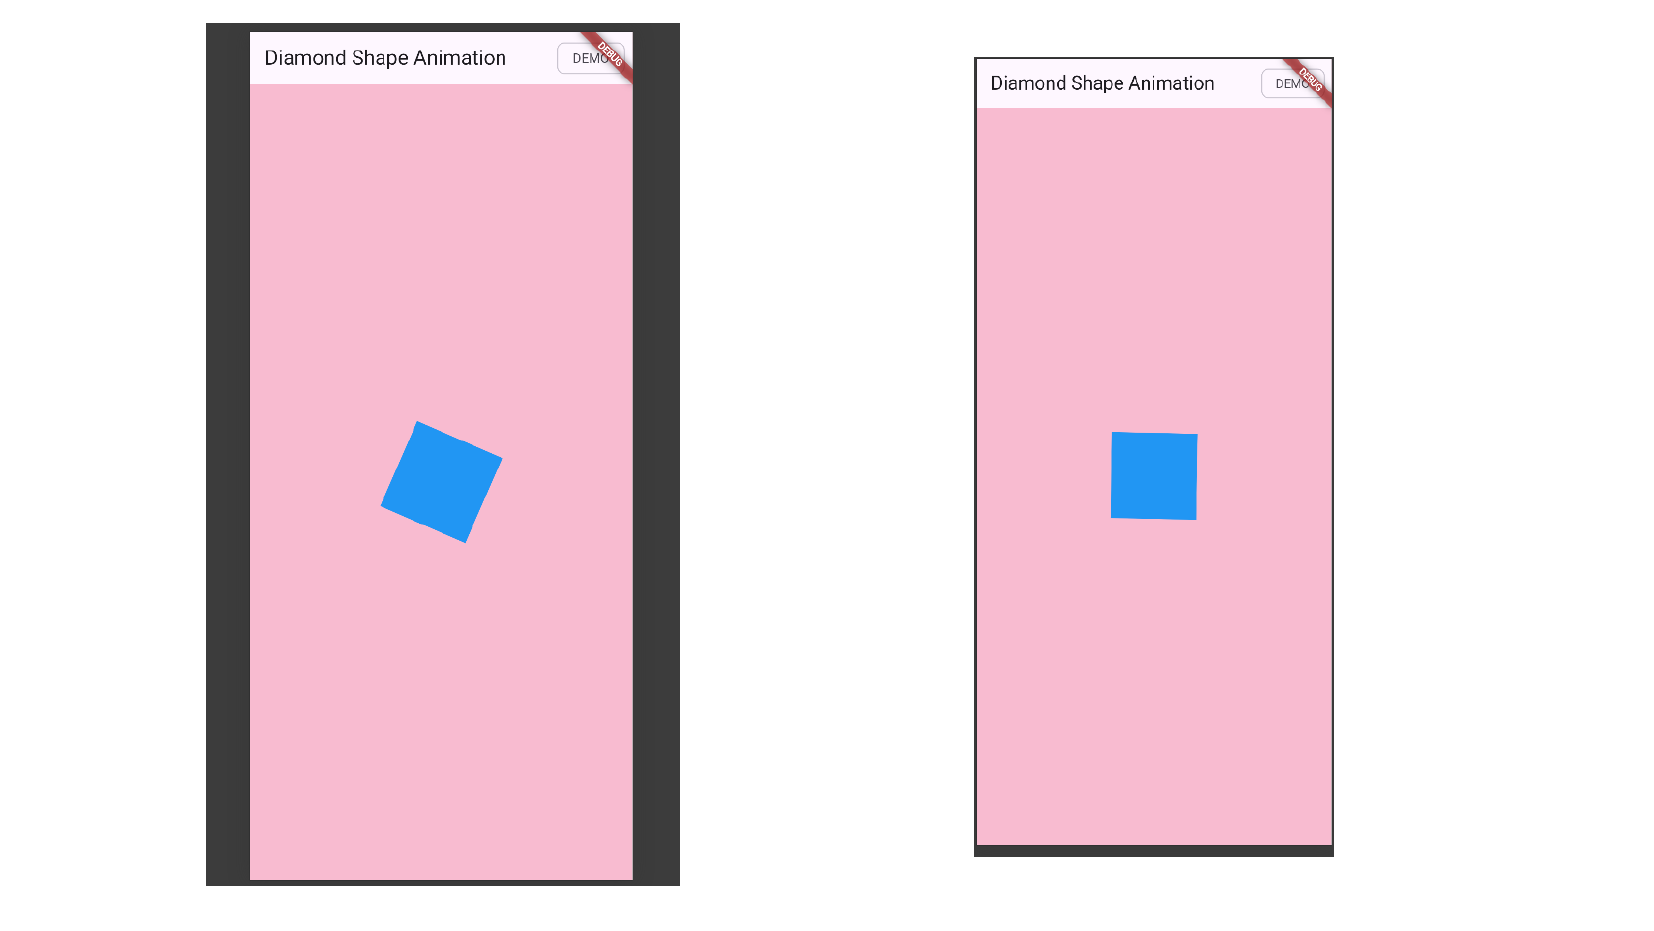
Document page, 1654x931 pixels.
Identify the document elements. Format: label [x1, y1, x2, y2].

picture [974, 57, 1334, 857]
picture [206, 23, 680, 886]
